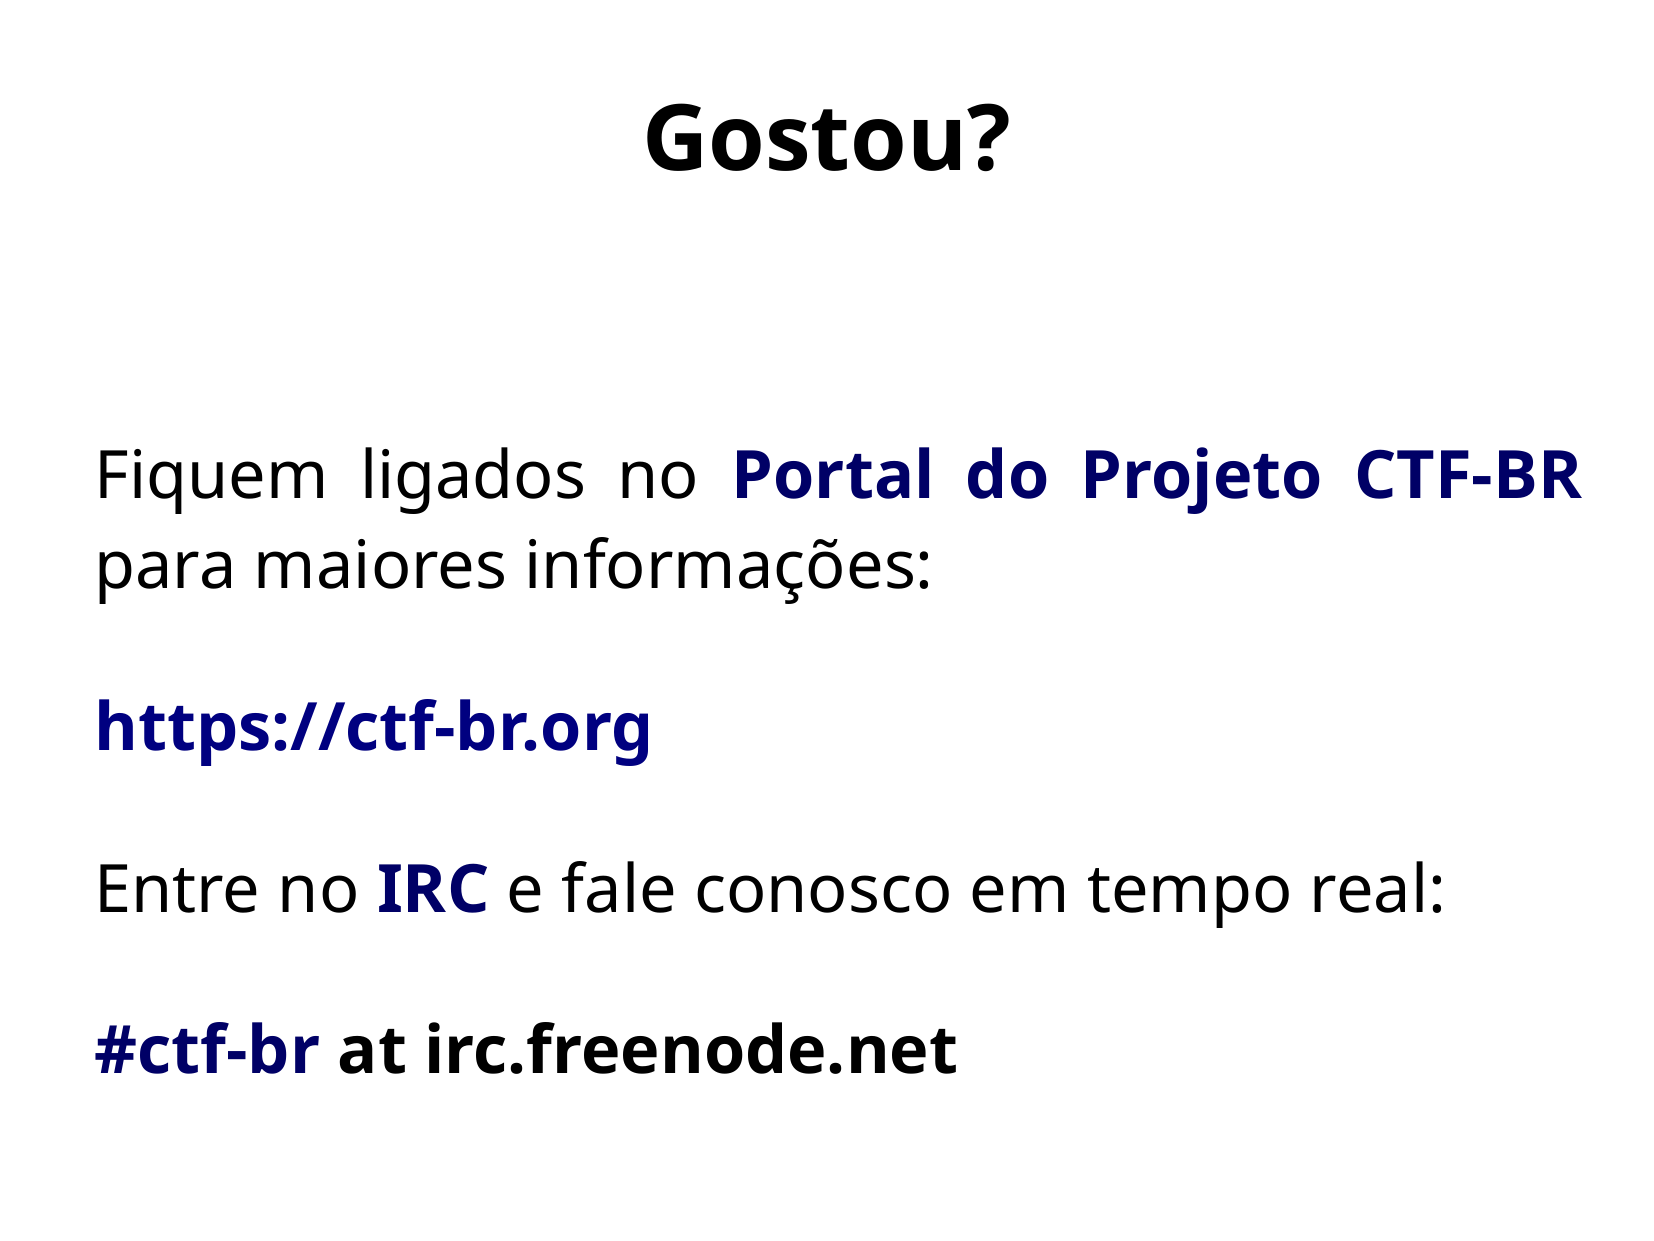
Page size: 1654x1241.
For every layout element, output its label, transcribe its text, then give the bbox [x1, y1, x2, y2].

subtitle Fiquem ligados no Portal do Projeto CTF-BR para maiores informações: https://ctf-br.org Entre no IRC e fale conosco em tempo real: #ctf-br at irc.freenode.net [94, 280, 1583, 1240]
title Gostou? [82, 31, 1571, 239]
